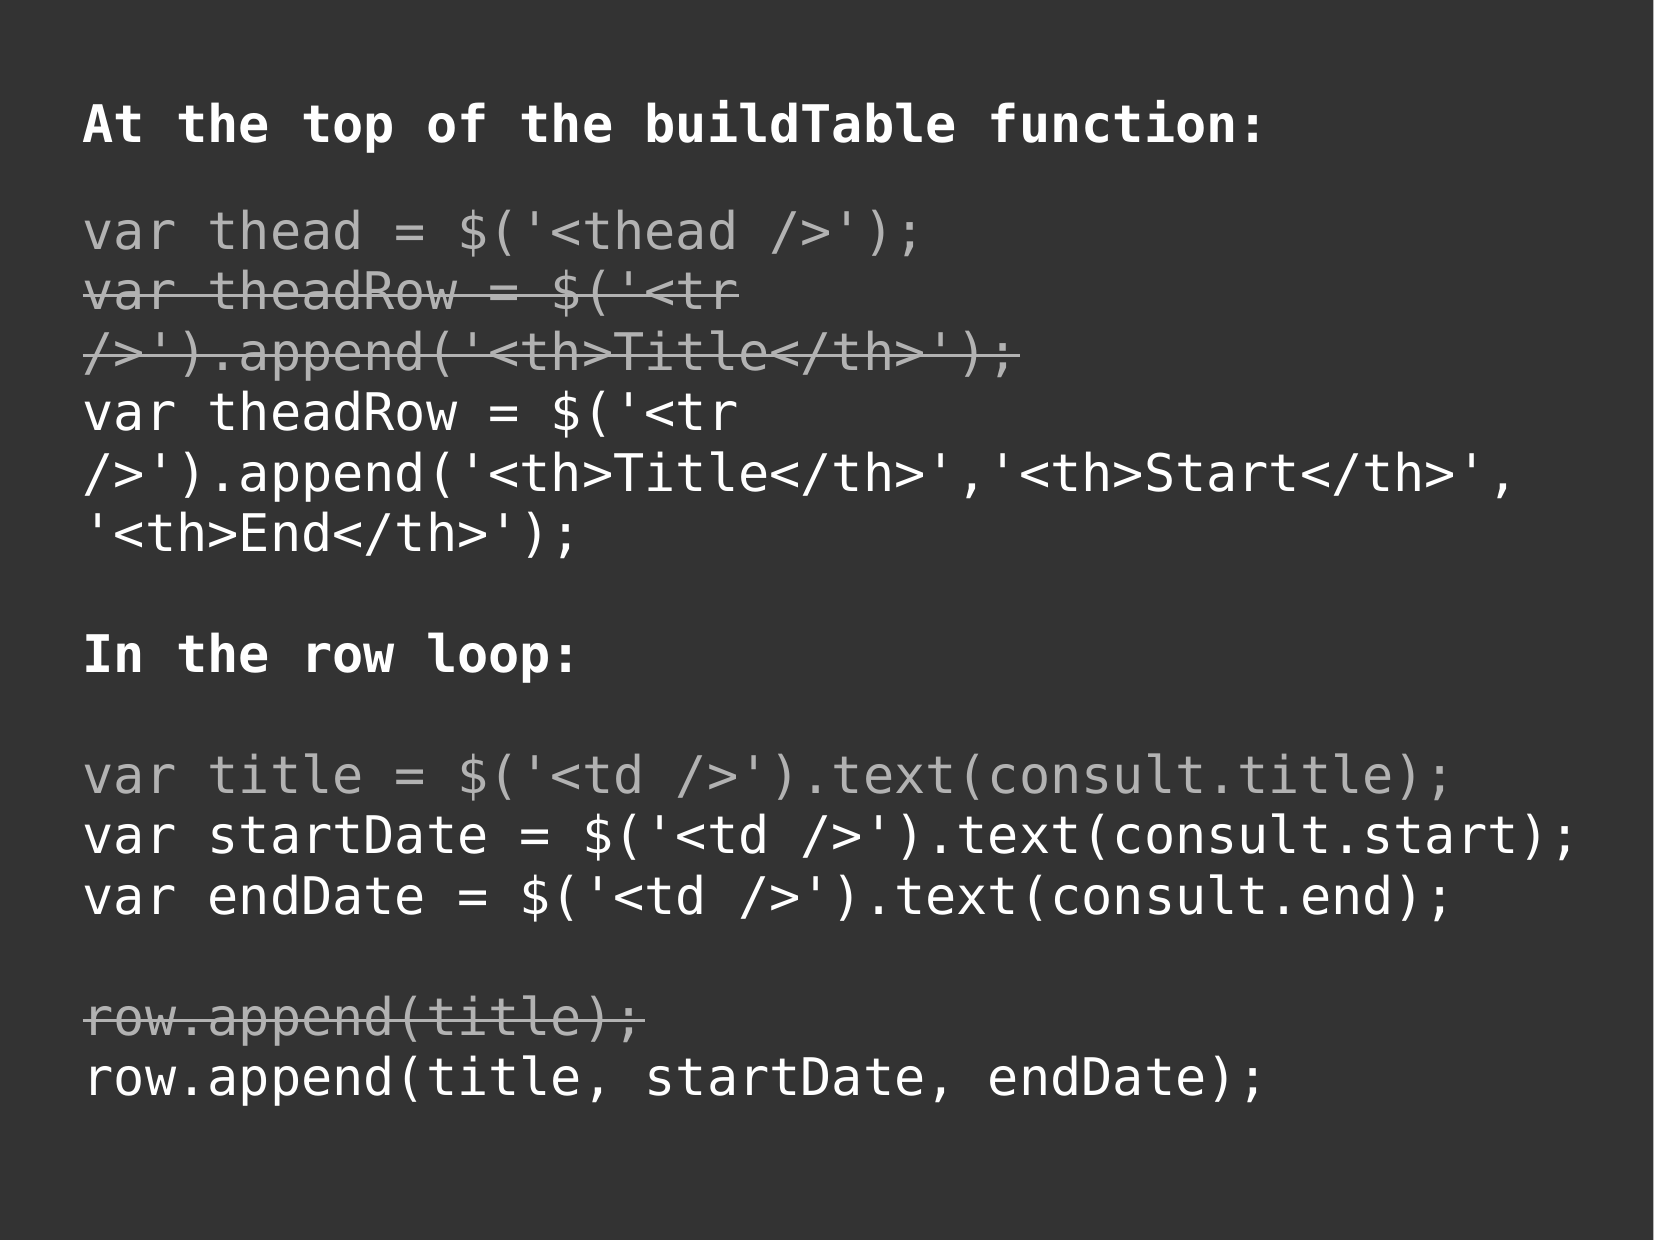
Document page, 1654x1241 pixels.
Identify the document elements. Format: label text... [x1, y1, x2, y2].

list At the top of the buildTable function: var thead = $('<thead />'); var theadRow = $('<tr />').append('<th>Title</th>'); var theadRow = $('<tr />').append('<th>Title</th>','<th>Start</th>', '<th>End</th>'); In the row loop: var title = $('<td />').text(consult.title); var startDate = $('<td />').text(consult.start); var endDate = $('<td />').text(consult.end); row.append(title); row.append(title, startDate, endDate); [82, 94, 1607, 1182]
